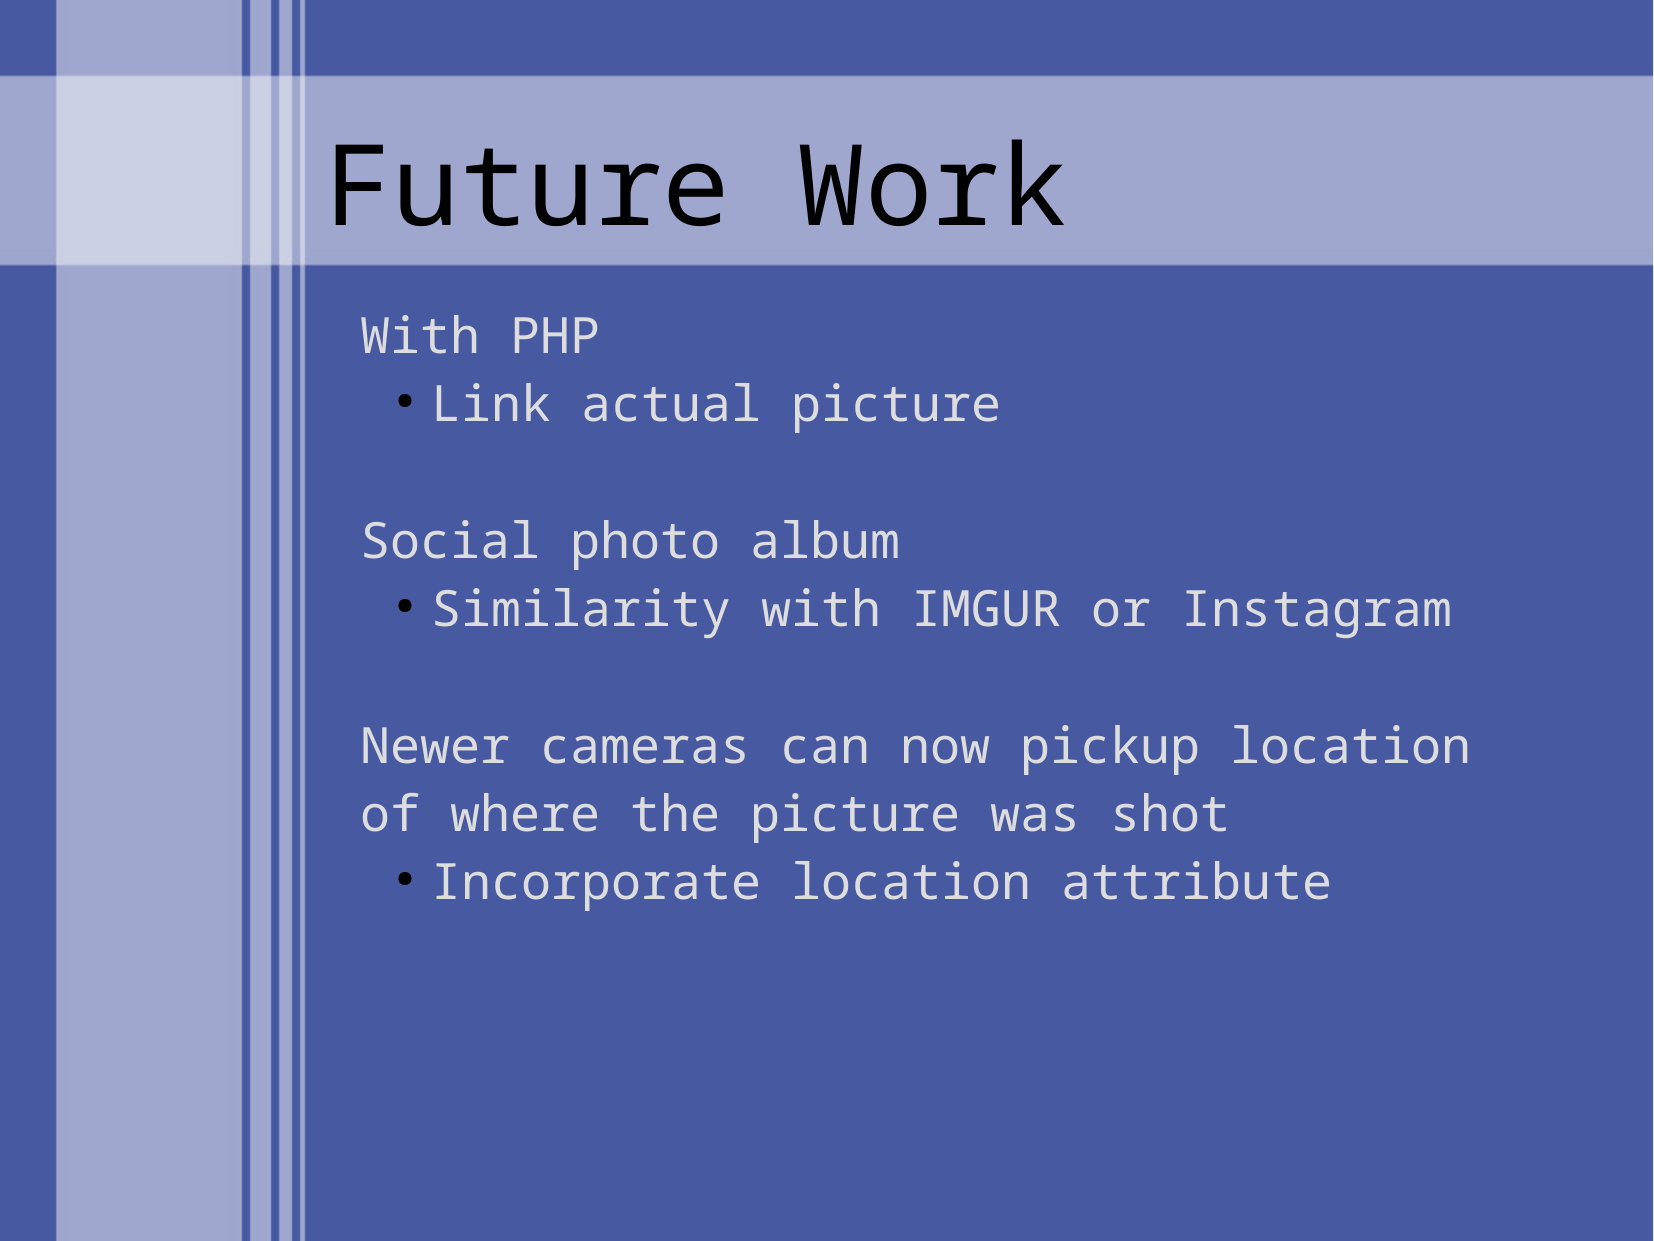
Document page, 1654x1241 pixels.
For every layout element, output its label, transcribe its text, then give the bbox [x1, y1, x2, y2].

text_box Future Work [310, 97, 1083, 255]
picture [0, 0, 1654, 1241]
text_box With PHP Link actual picture Social photo album Similarity with IMGUR or Instagram Newer cameras can now pickup location of where the picture was shot Incorporate location attribute [345, 292, 1486, 875]
